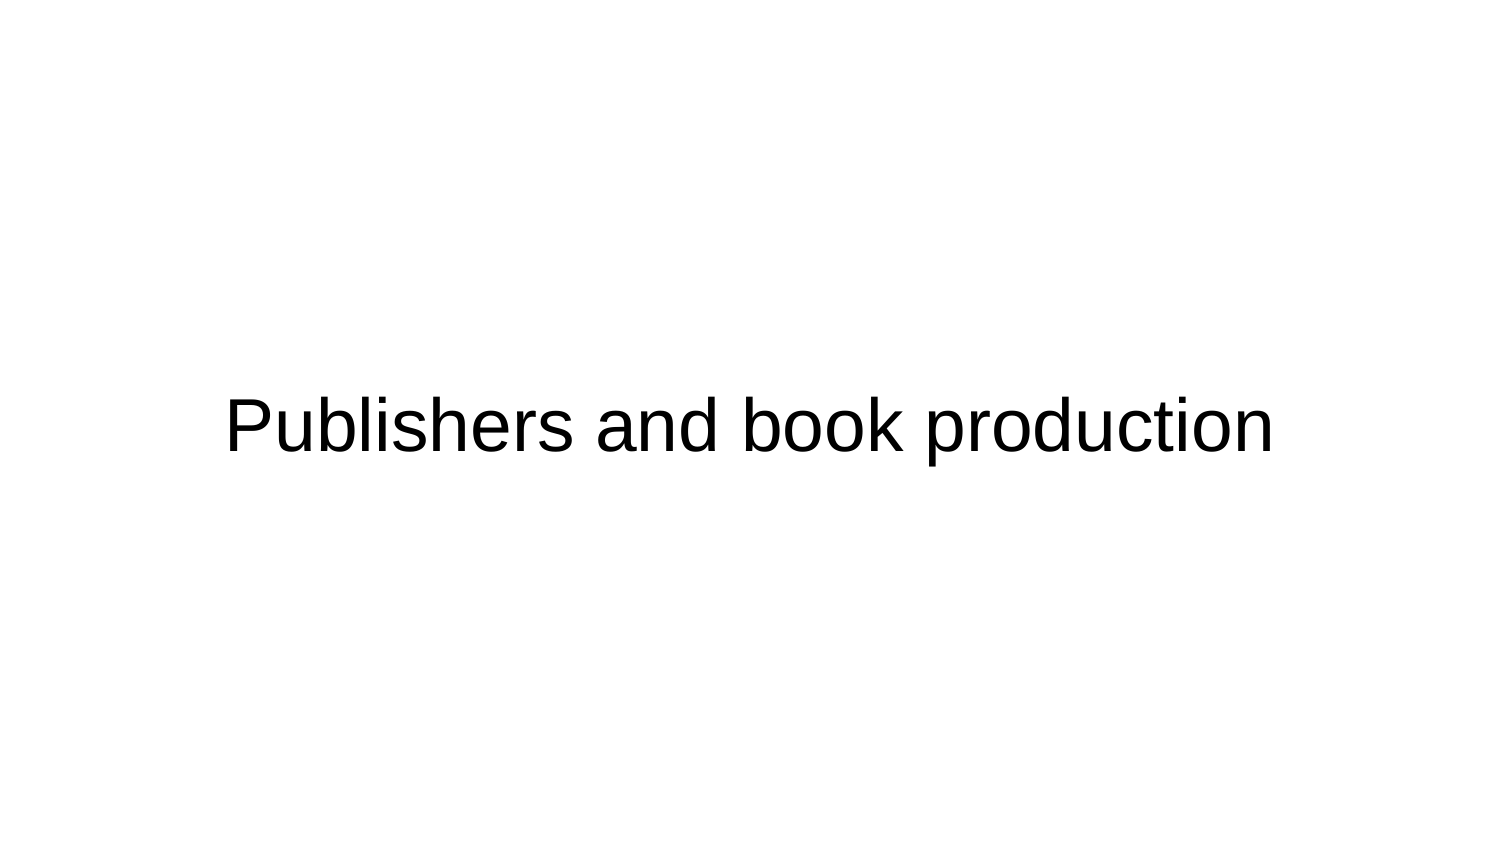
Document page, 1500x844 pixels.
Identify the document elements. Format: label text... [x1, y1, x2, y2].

title Publishers and book production [51, 352, 1449, 491]
